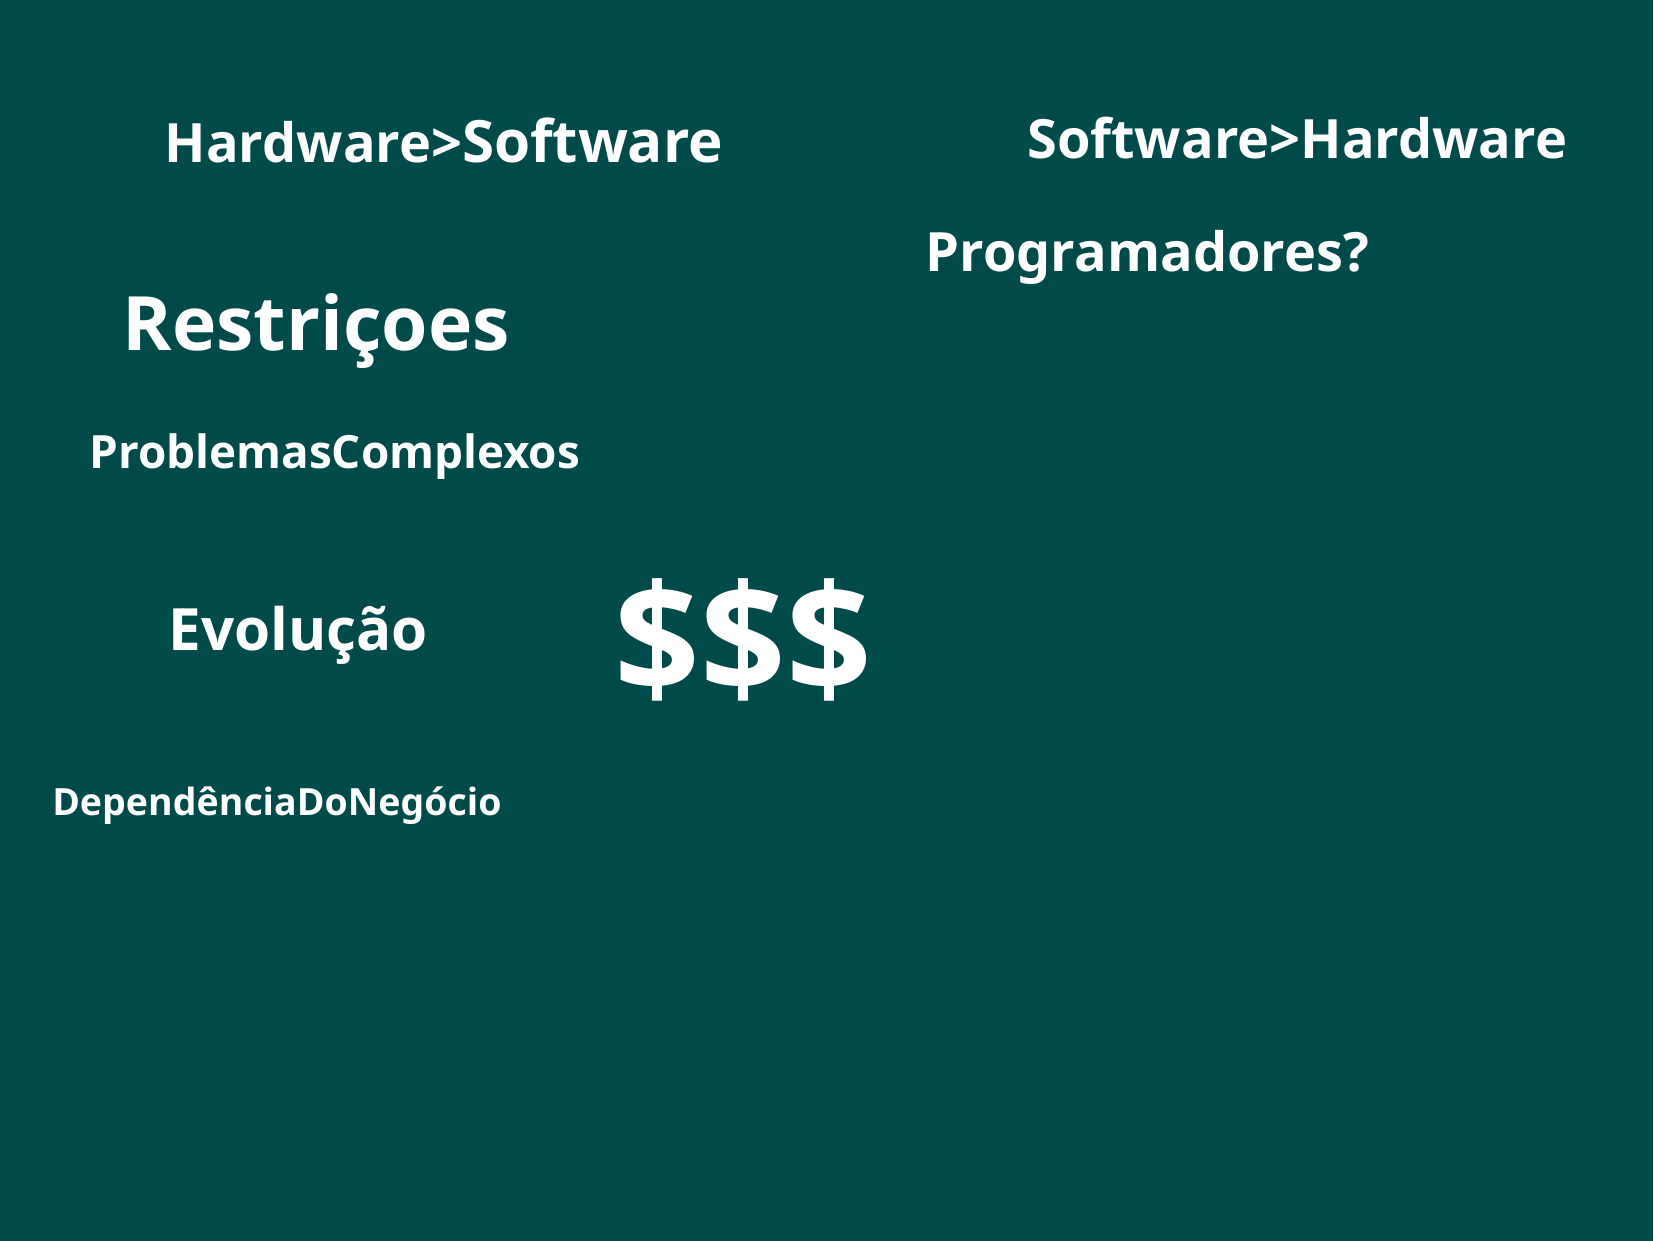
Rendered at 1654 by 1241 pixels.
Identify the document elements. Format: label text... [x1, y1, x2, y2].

text_box DependênciaDoNegócio [37, 768, 499, 826]
text_box Hardware>Software [150, 93, 717, 174]
text_box $$$ [600, 525, 886, 713]
text_box ProblemasComplexos [75, 412, 577, 479]
text_box Restriçoes [108, 262, 526, 362]
text_box Software>Hardware [1012, 93, 1562, 169]
text_box Programadores? [910, 205, 1362, 282]
text_box Evolução [154, 580, 451, 661]
